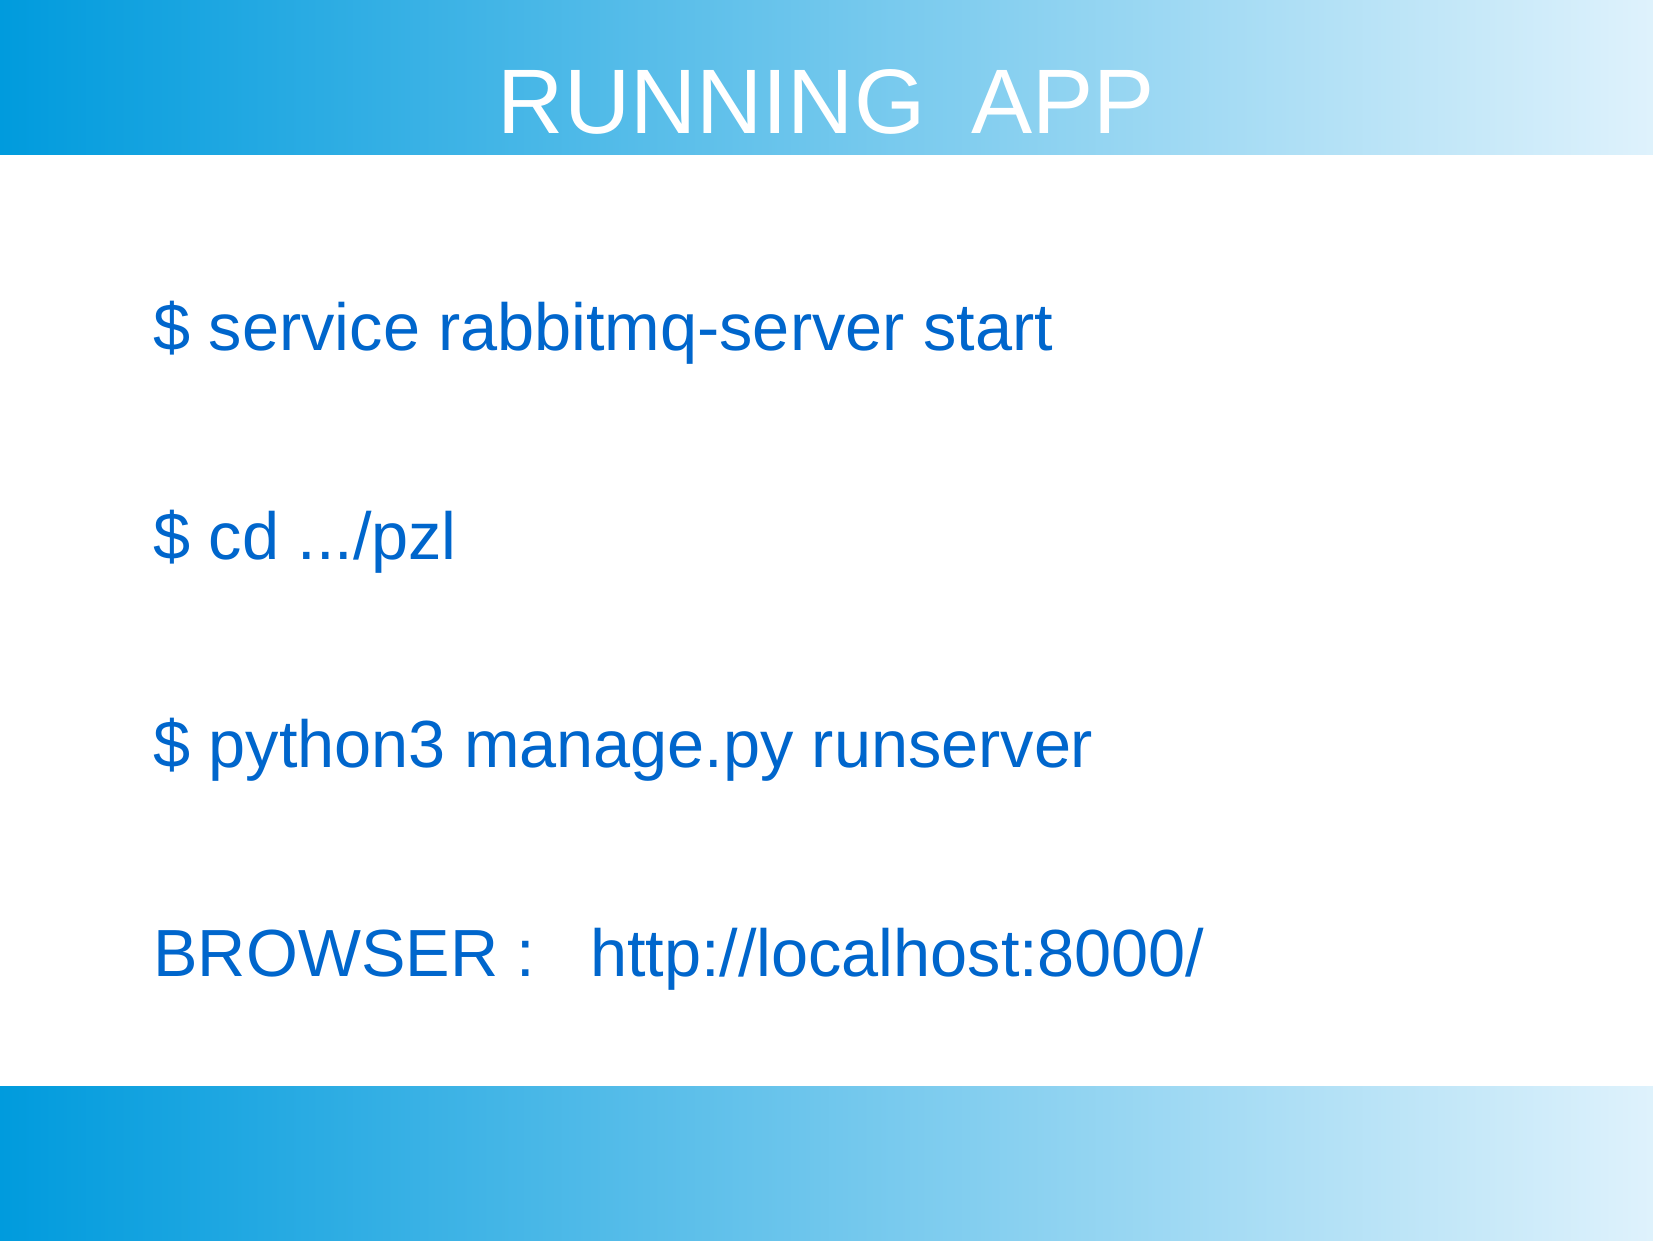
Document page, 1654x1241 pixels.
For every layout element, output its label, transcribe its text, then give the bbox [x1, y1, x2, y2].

title RUNNING APP [82, 49, 1571, 155]
list $ service rabbitmq-server start $ cd .../pzl $ python3 manage.py runserver BROWSER : http://localhost:8000/ [82, 290, 1571, 1010]
